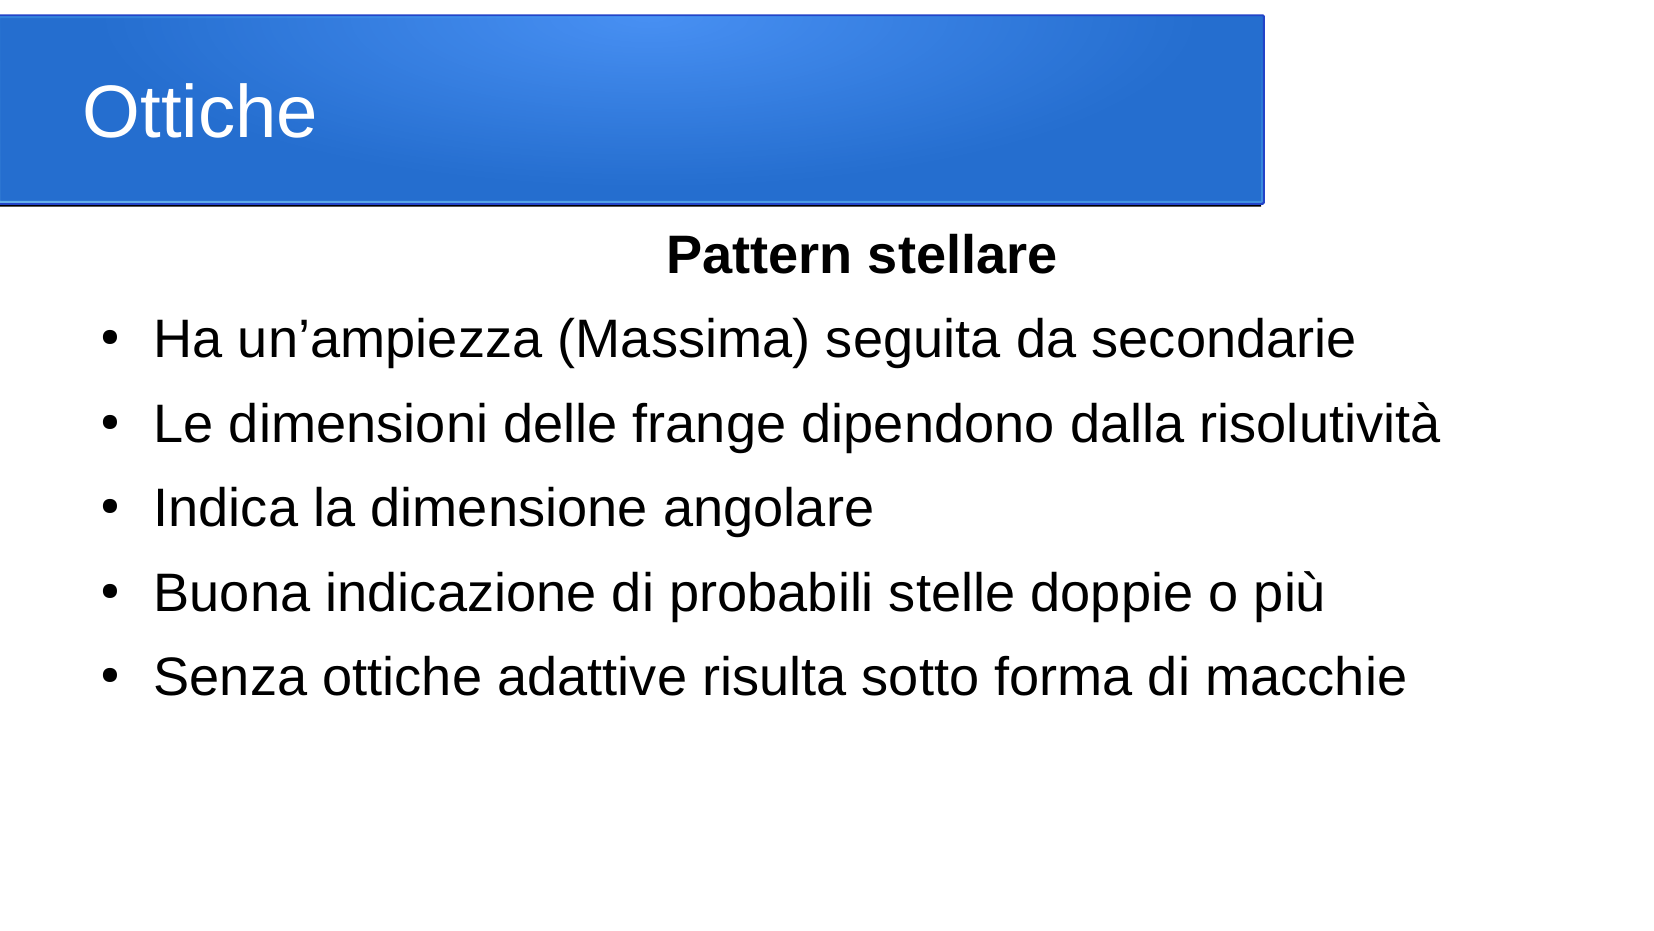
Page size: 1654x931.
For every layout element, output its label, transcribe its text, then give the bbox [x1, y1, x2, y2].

list Pattern stellare Ha un’ampiezza (Massima) seguita da secondarie Le dimensioni delle frange dipendono dalla risolutività Indica la dimensione angolare Buona indicazione di probabili stelle doppie o più Senza ottiche adattive risulta sotto forma di macchie [82, 224, 1571, 764]
title Ottiche [82, 35, 1235, 189]
